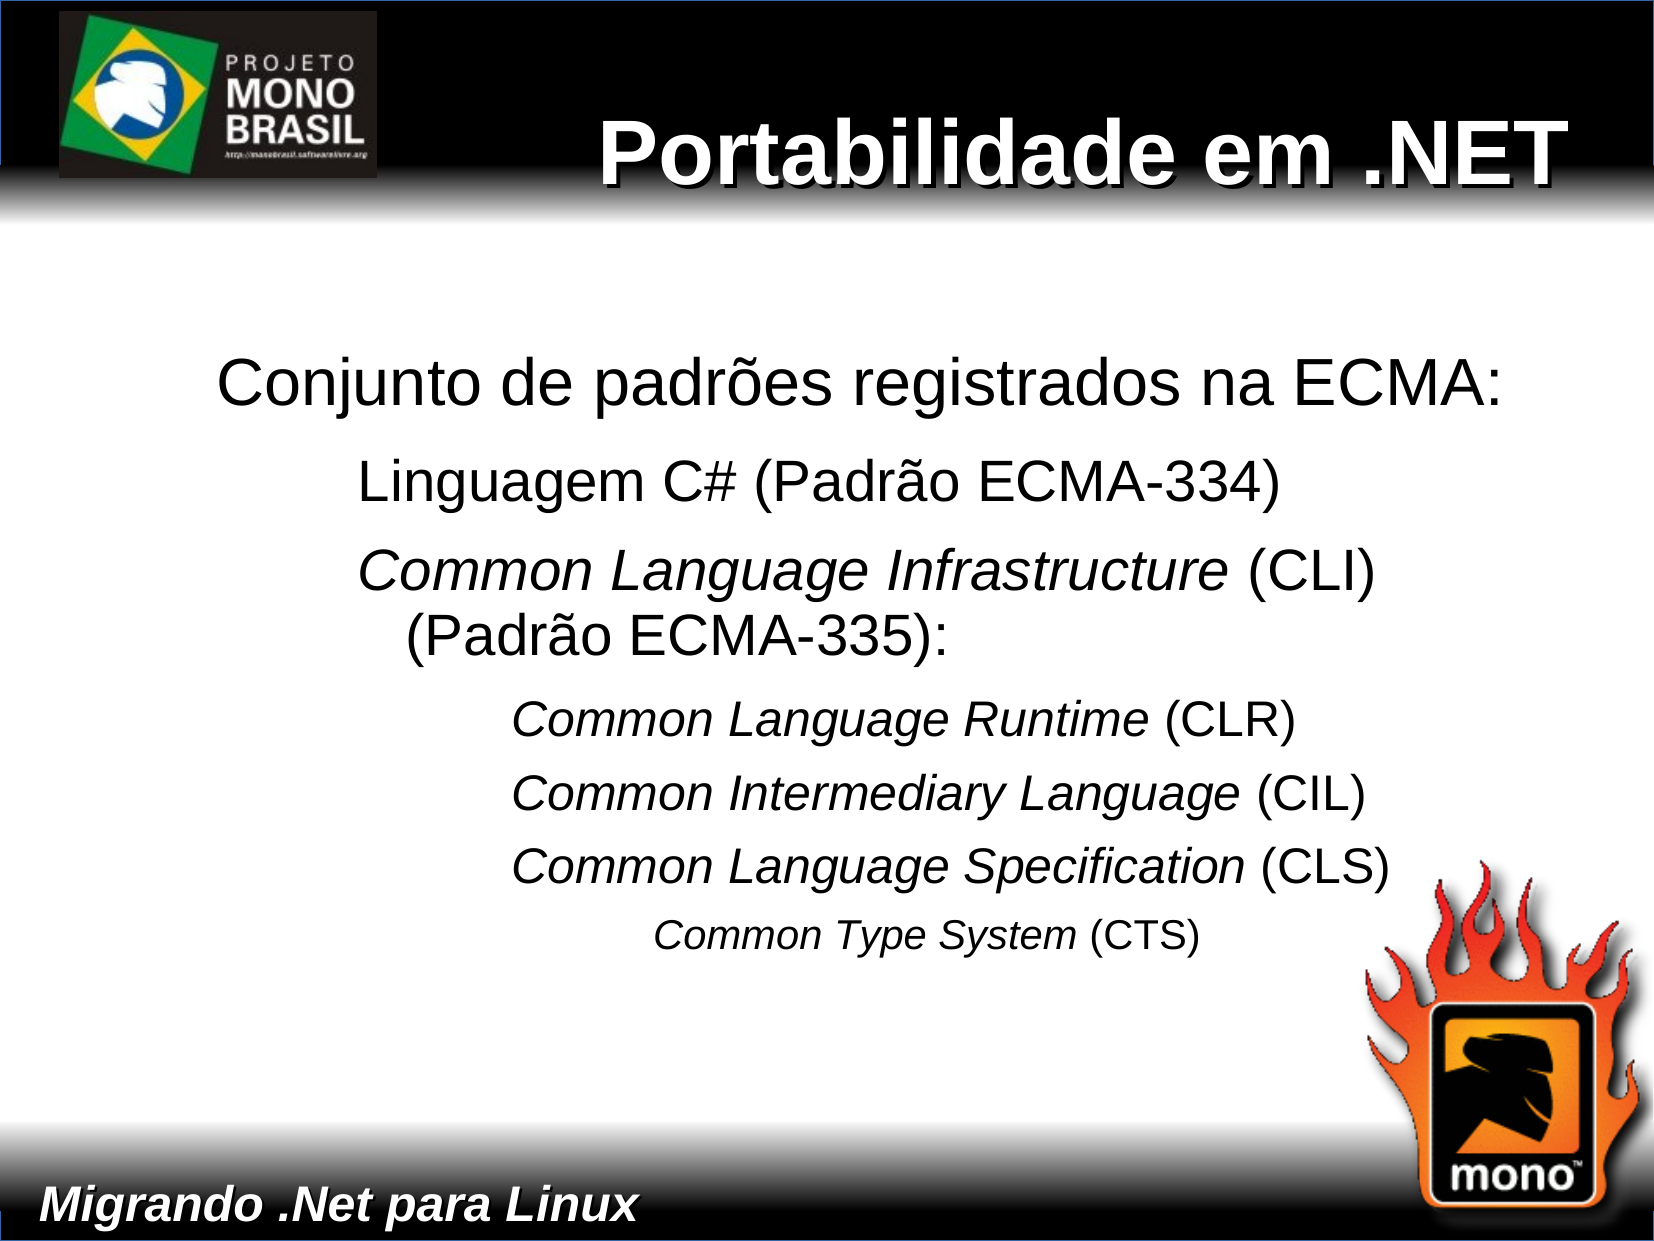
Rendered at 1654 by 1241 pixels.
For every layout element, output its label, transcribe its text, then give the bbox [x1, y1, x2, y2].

list Conjunto de padrões registrados na ECMA: Linguagem C# (Padrão ECMA-334) Common Language Infrastructure (CLI) (Padrão ECMA-335): Common Language Runtime (CLR) Common Intermediary Language (CIL) Common Language Specification (CLS) Common Type System (CTS) [121, 344, 1534, 1127]
picture [59, 11, 377, 178]
picture [1302, 805, 1654, 1241]
text_box Migrando .Net para Linux [24, 1168, 547, 1241]
title Portabilidade em .NET [82, 49, 1571, 257]
